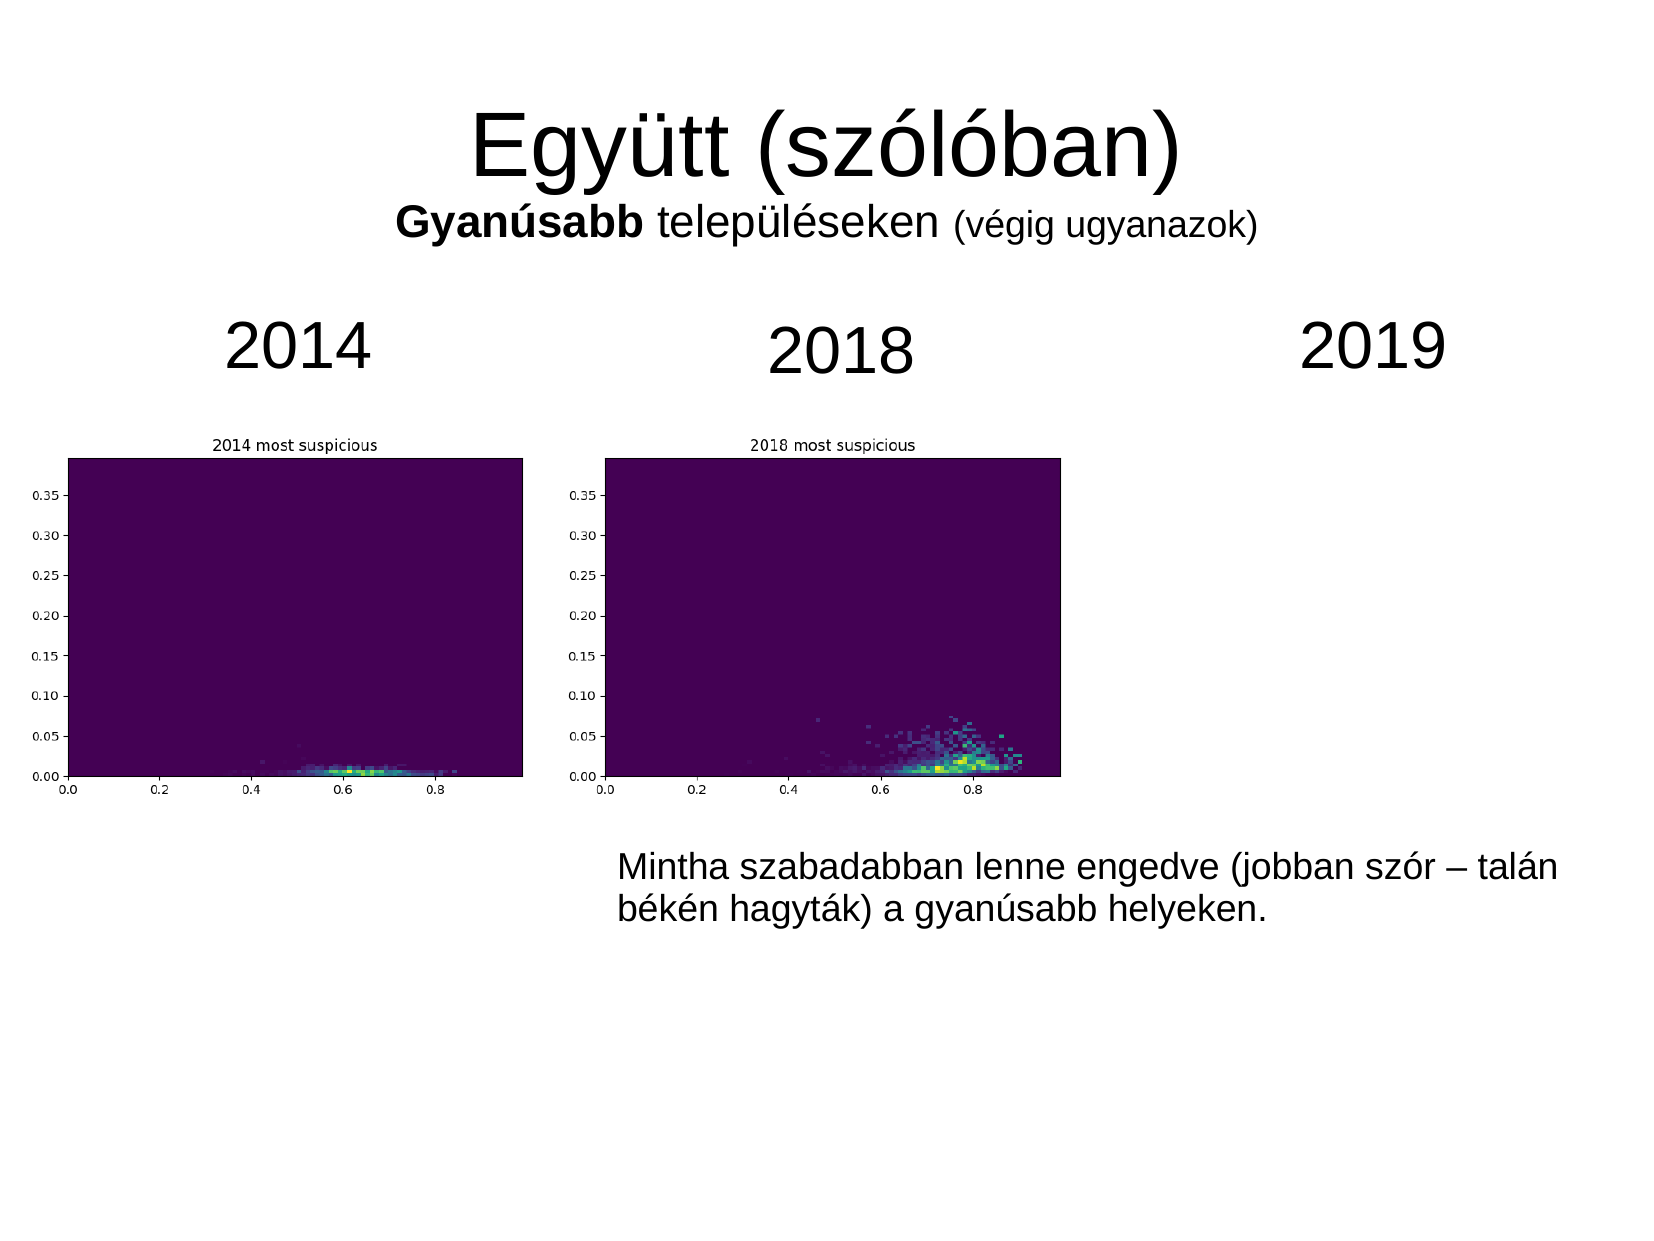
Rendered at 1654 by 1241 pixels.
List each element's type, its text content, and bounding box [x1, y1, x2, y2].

list 2019 [1228, 307, 1477, 384]
list 2018 [696, 312, 945, 389]
list 2014 [153, 307, 402, 384]
picture [0, 408, 1118, 821]
text_box Mintha szabadabban lenne engedve (jobban szór – talán békén hagyták) a gyanúsabb helyeken. [602, 838, 1595, 938]
title Együtt (szólóban) Gyanúsabb településeken (végig ugyanazok) [82, 67, 1571, 275]
